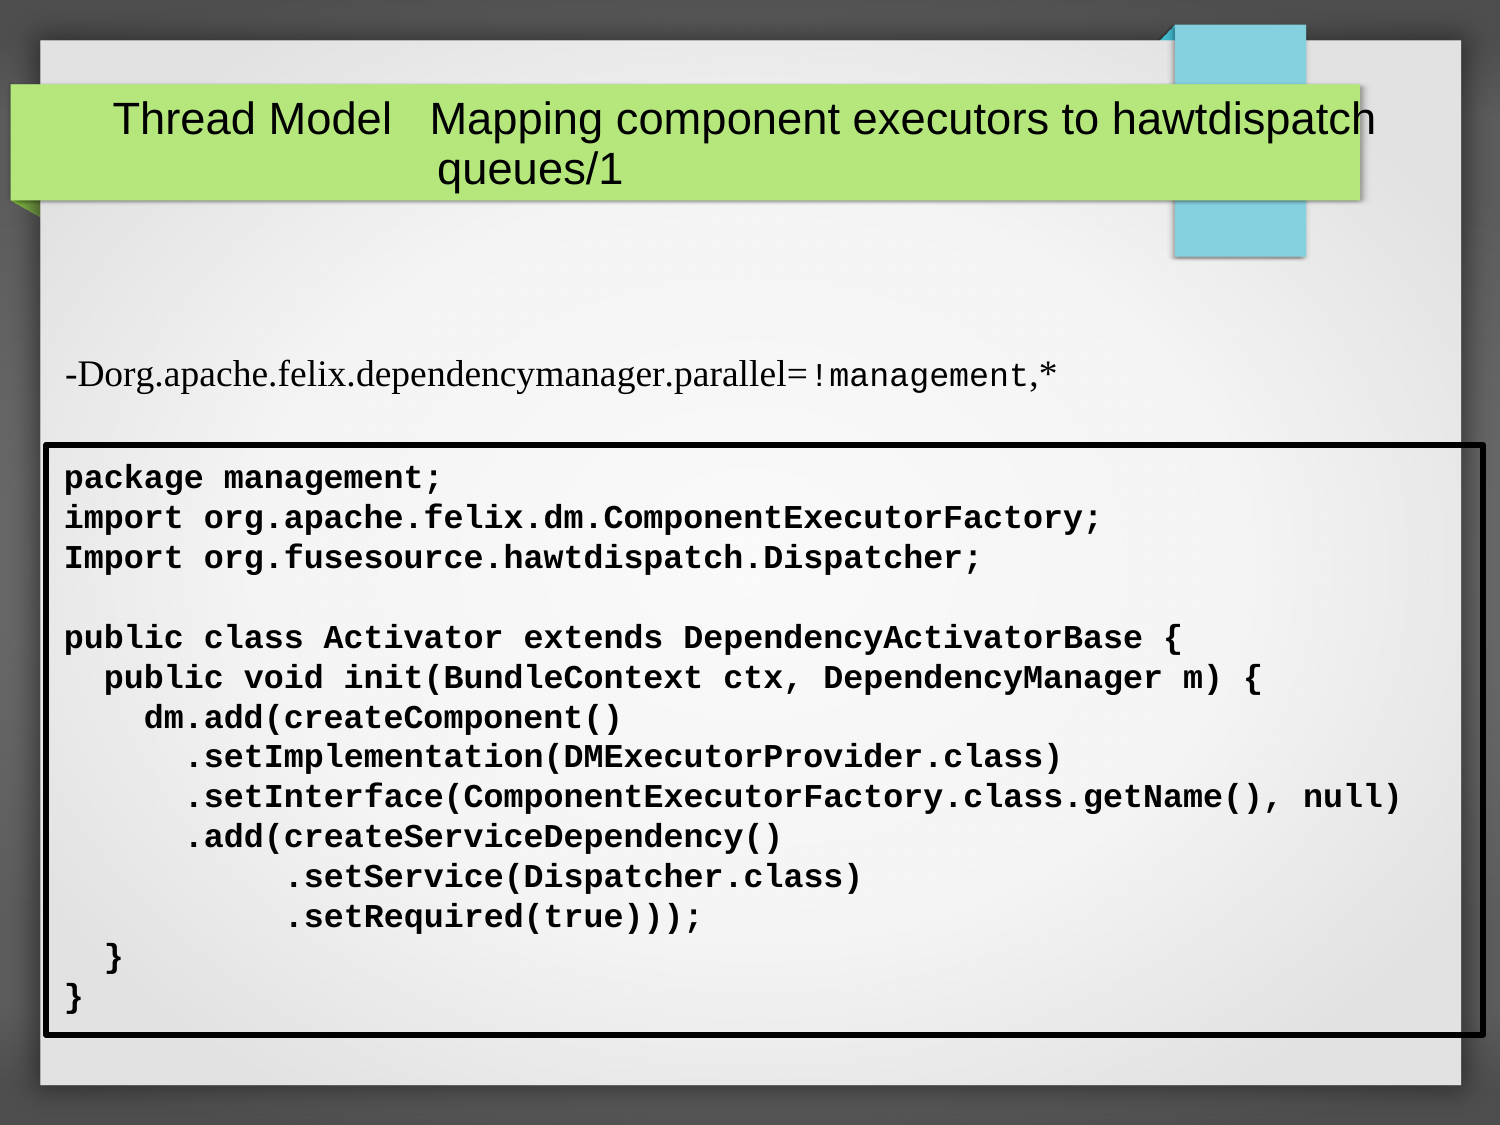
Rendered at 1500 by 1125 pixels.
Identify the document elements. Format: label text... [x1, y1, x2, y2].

picture [0, 0, 1500, 1125]
title Thread Model Mapping component executors to hawtdispatch queues/1 [112, 57, 1388, 230]
text_box -Dorg.apache.felix.dependencymanager.parallel=!management,* [50, 341, 1070, 402]
text_box package management; import org.apache.felix.dm.ComponentExecutorFactory; Import org.fusesource.hawtdispatch.Dispatcher; public class Activator extends DependencyActivatorBase { public void init(BundleContext ctx, DependencyManager m) { dm.add(createComponent() .setImplementation(DMExecutorProvider.class) .setInterface(ComponentExecutorFactory.class.getName(), null) .add(createServiceDependency() .setService(Dispatcher.class) .setRequired(true))); } } [46, 444, 1484, 1035]
